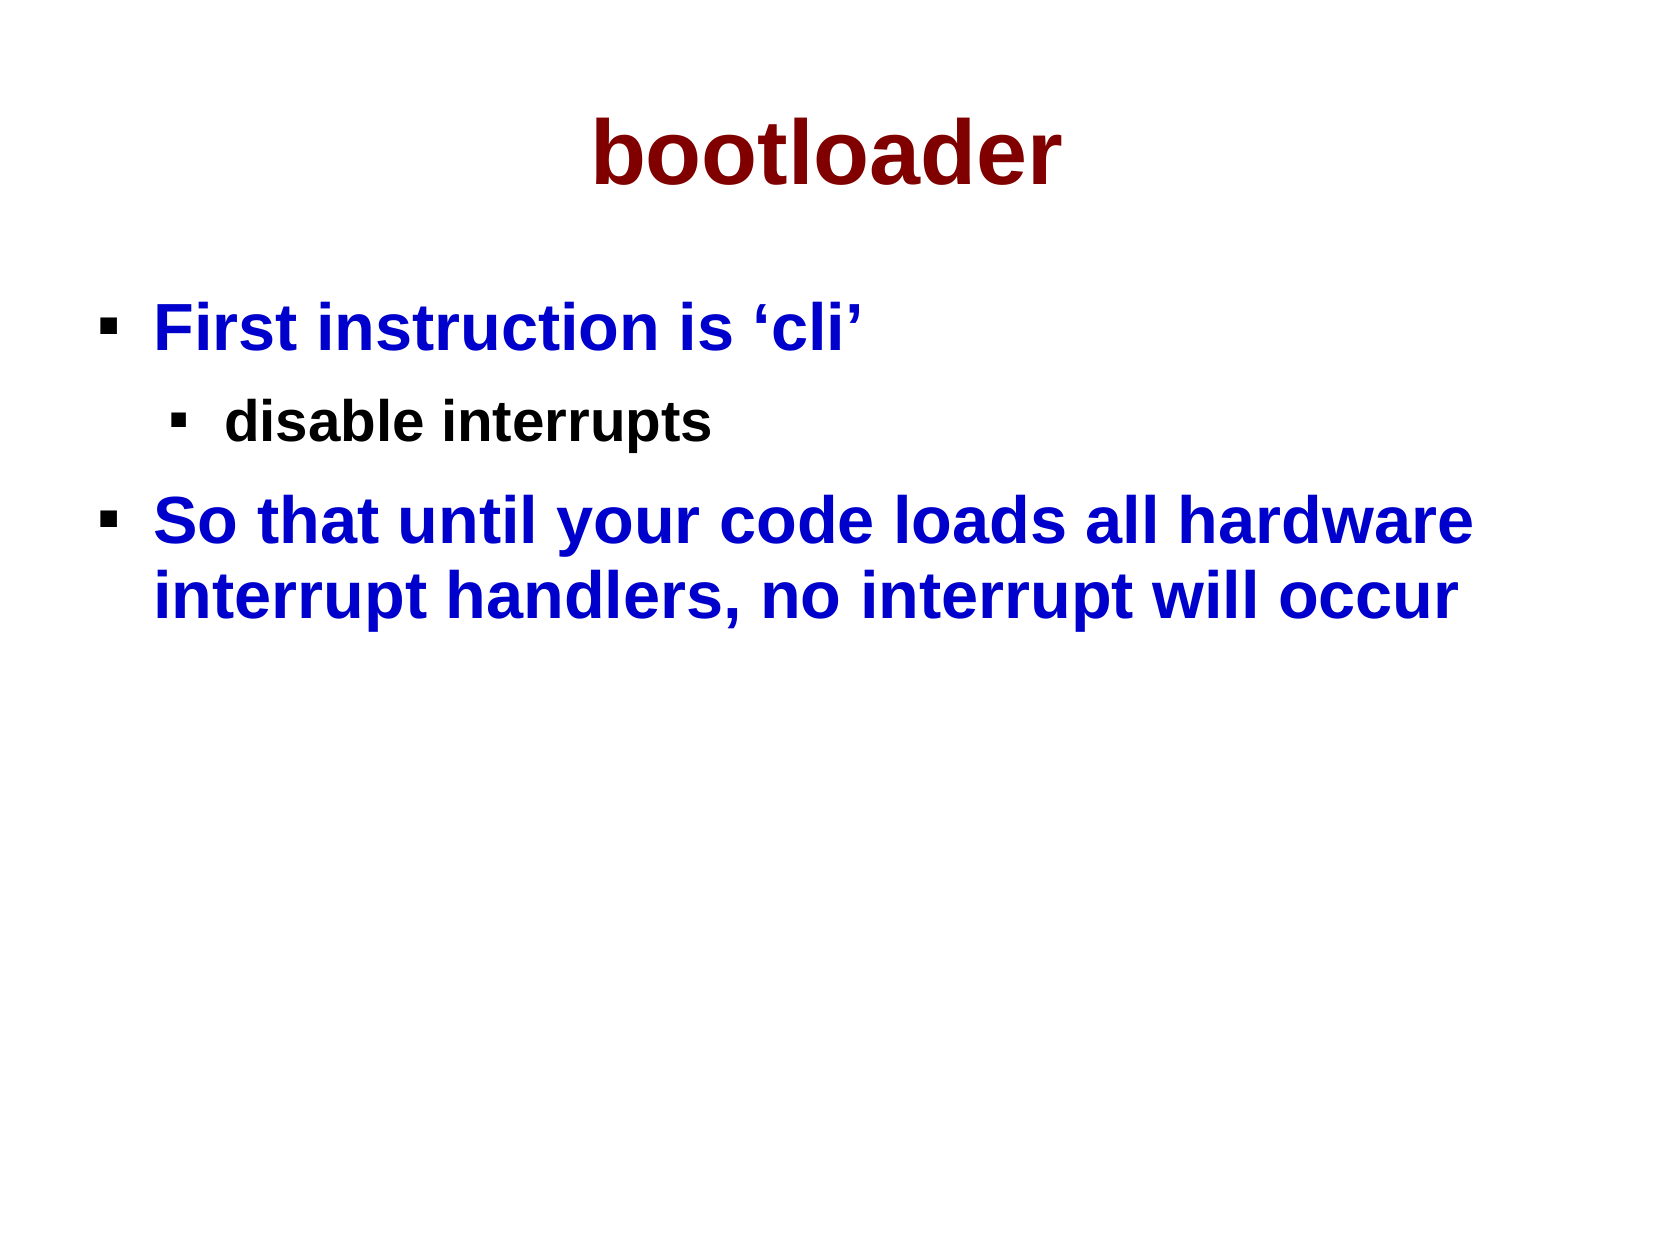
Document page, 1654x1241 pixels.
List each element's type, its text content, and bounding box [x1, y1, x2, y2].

title bootloader [82, 49, 1571, 257]
list First instruction is ‘cli’ disable interrupts So that until your code loads all hardware interrupt handlers, no interrupt will occur [82, 290, 1630, 1182]
